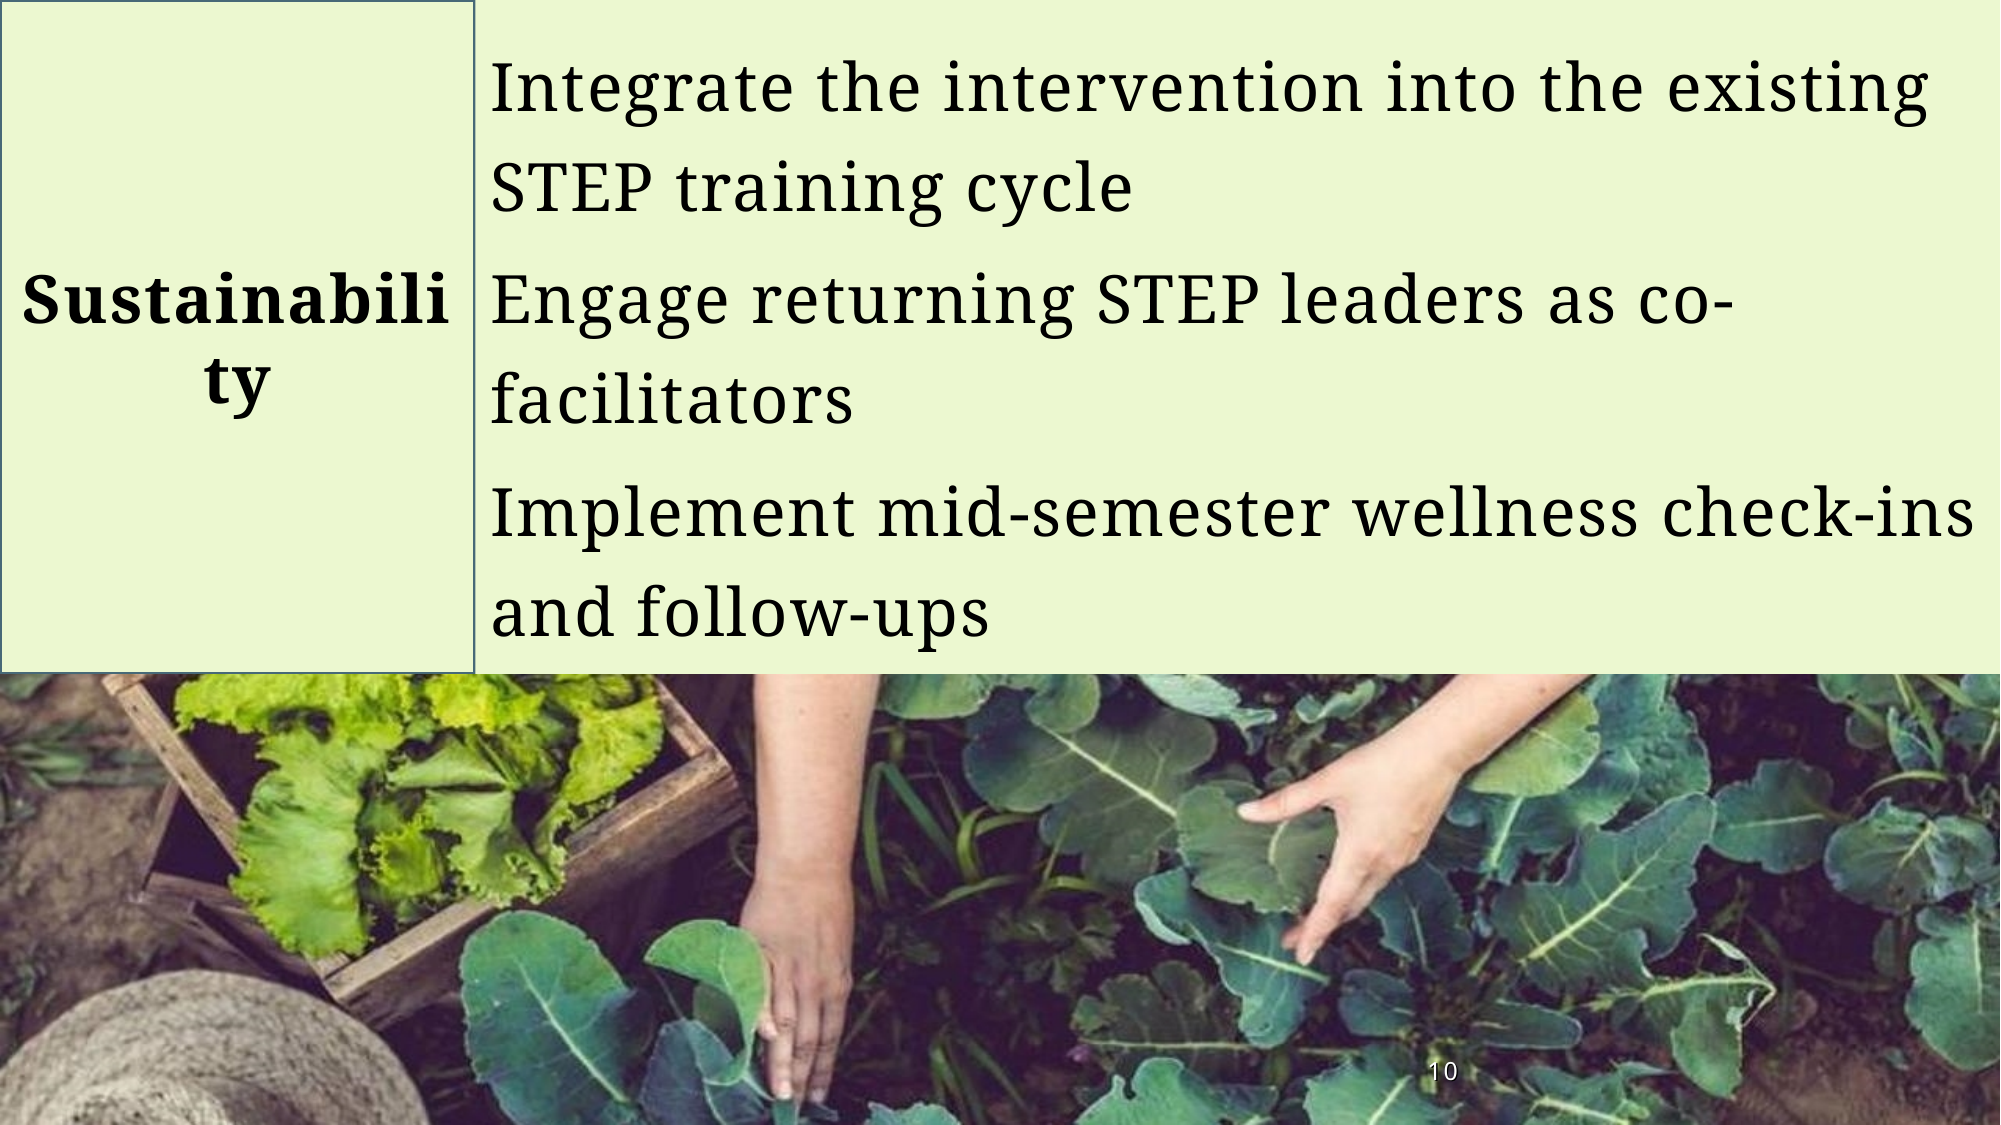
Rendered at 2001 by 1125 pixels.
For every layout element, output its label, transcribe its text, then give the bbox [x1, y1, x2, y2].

list Integrate the intervention into the existing STEP training cycle Engage returning STEP leaders as co-facilitators Implement mid-semester wellness check-ins and follow-ups [475, 0, 2000, 674]
text_box [1412, 1042, 1863, 1103]
title Sustainability [0, 0, 475, 674]
picture [0, 674, 2000, 1125]
